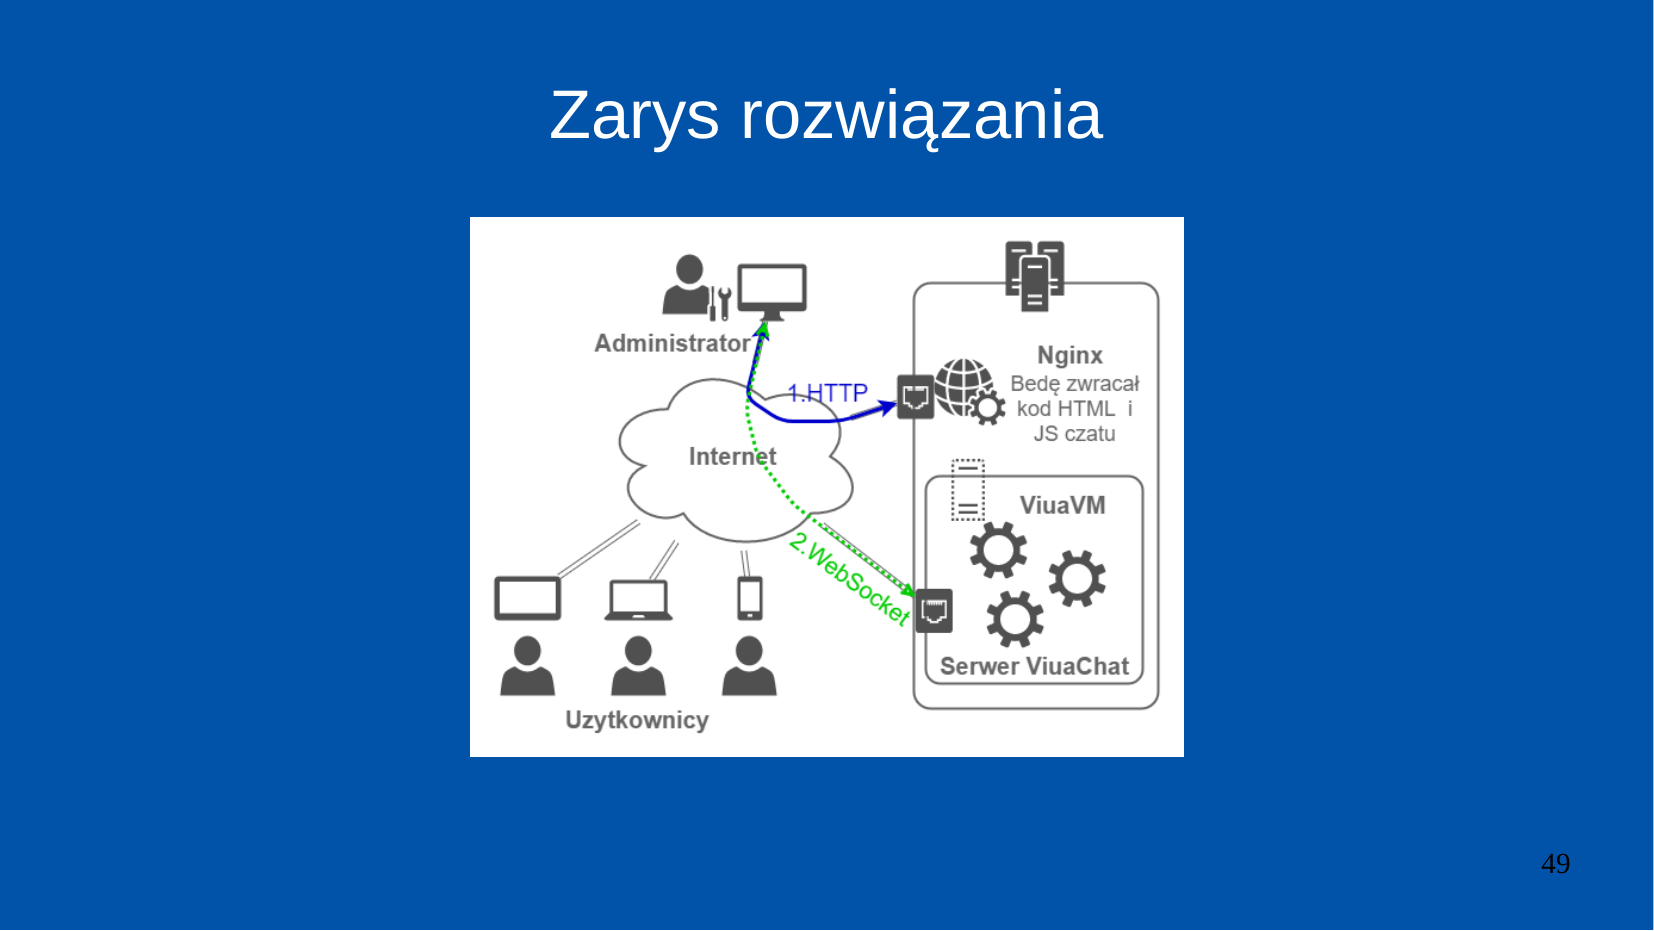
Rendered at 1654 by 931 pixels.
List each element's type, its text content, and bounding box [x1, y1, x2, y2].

title Zarys rozwiązania [82, 37, 1571, 193]
picture [470, 217, 1184, 758]
